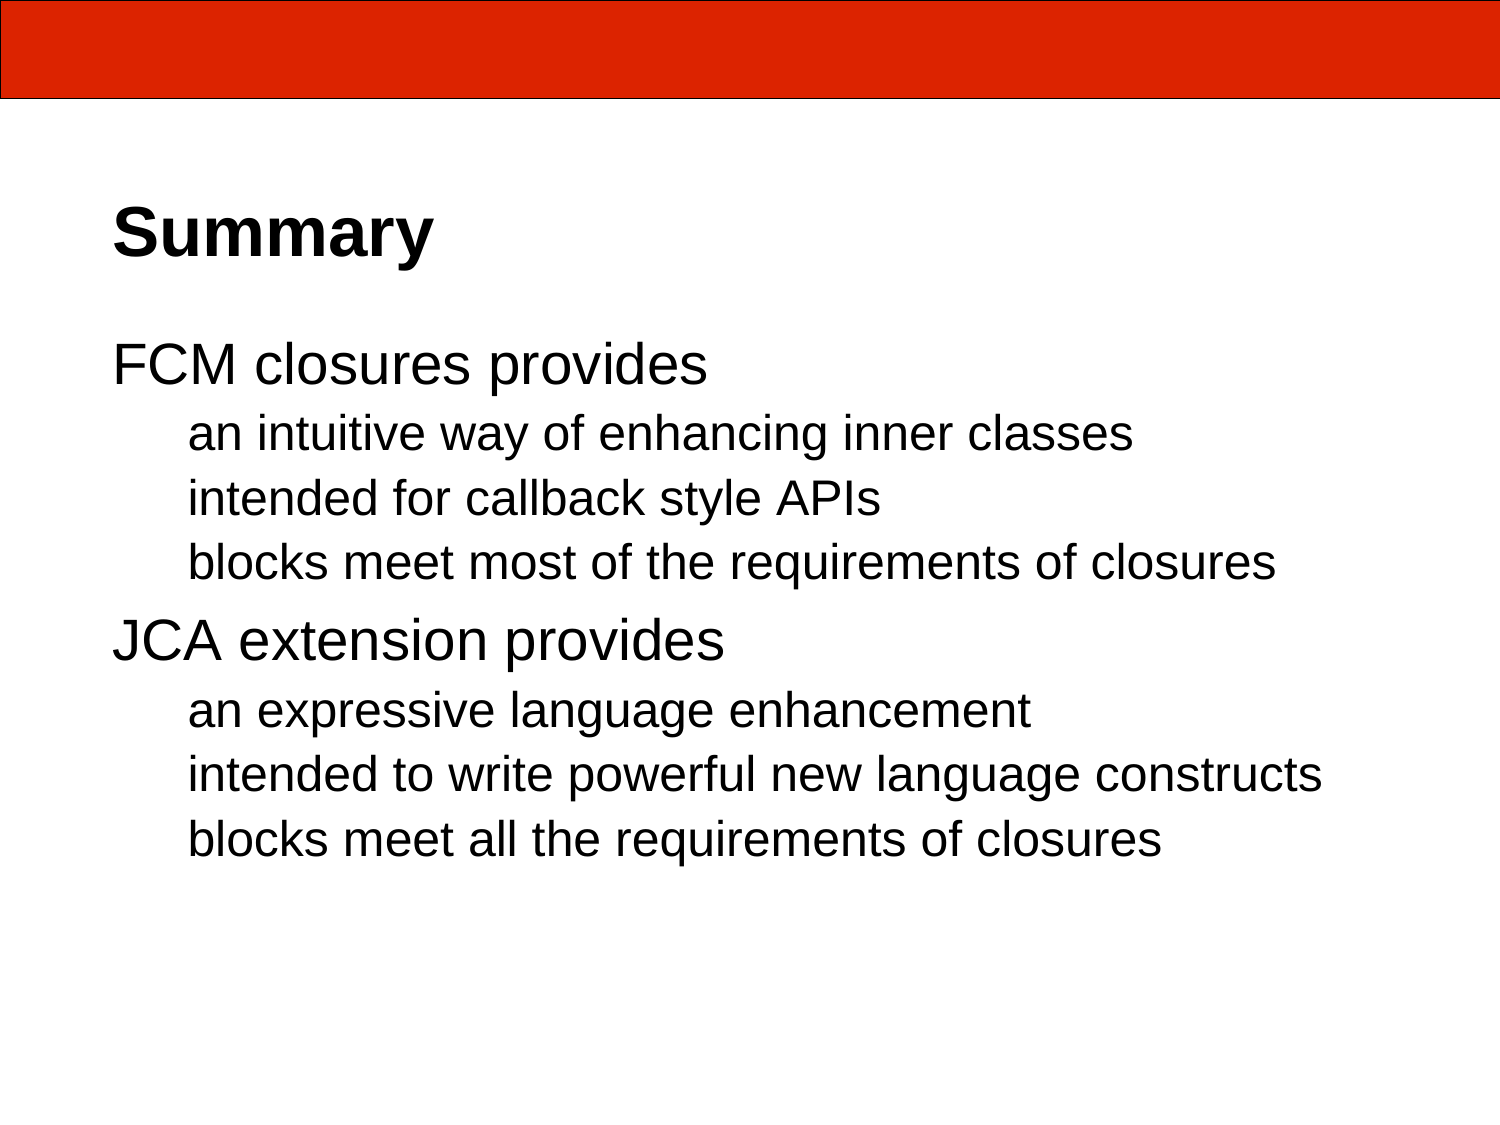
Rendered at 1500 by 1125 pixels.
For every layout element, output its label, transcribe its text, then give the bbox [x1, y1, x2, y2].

title Summary [112, 119, 1417, 271]
list FCM closures provides an intuitive way of enhancing inner classes intended for callback style APIs blocks meet most of the requirements of closures JCA extension provides an expressive language enhancement intended to write powerful new language constructs blocks meet all the requirements of closures [112, 337, 1463, 1030]
